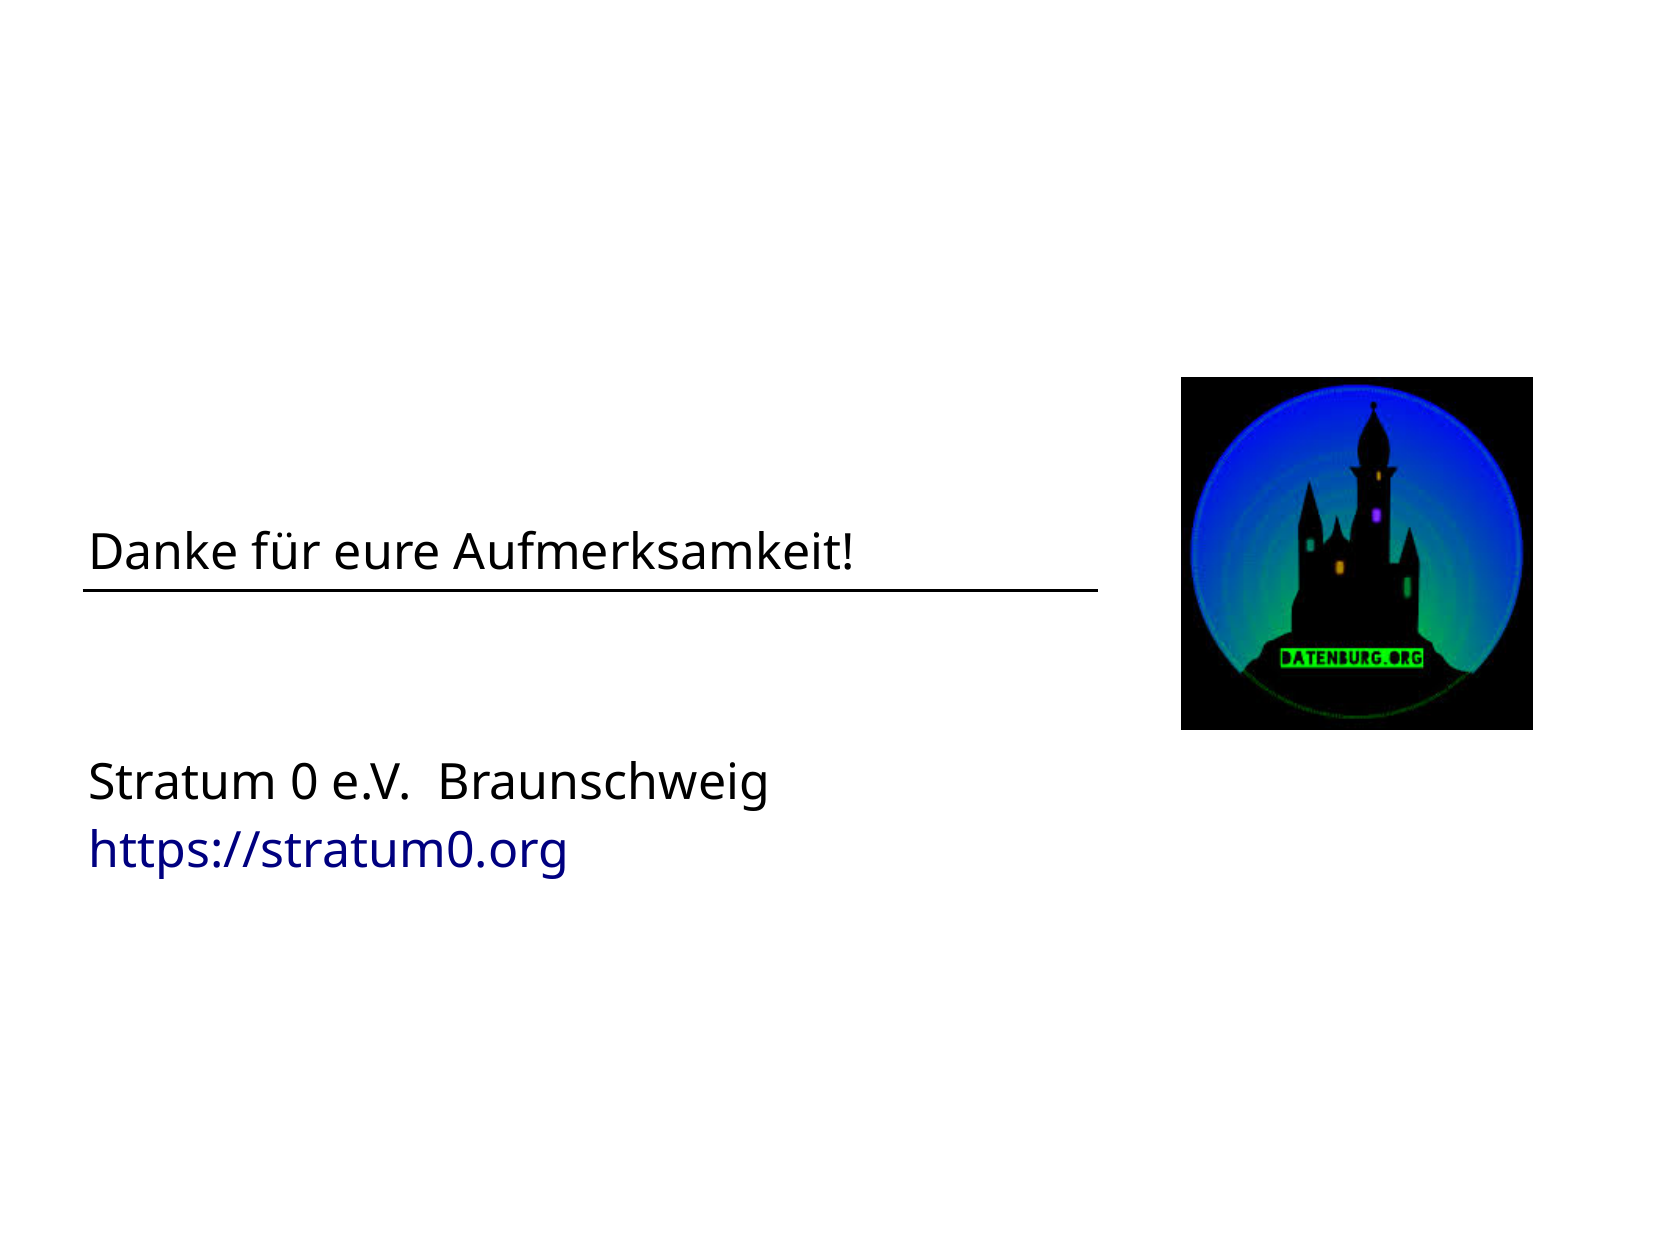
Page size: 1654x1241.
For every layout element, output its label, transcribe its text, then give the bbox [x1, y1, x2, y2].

title Danke für eure Aufmerksamkeit! [88, 520, 1105, 579]
picture [1181, 377, 1533, 730]
title Stratum 0 e.V. Braunschweig https://stratum0.org [88, 601, 1105, 891]
